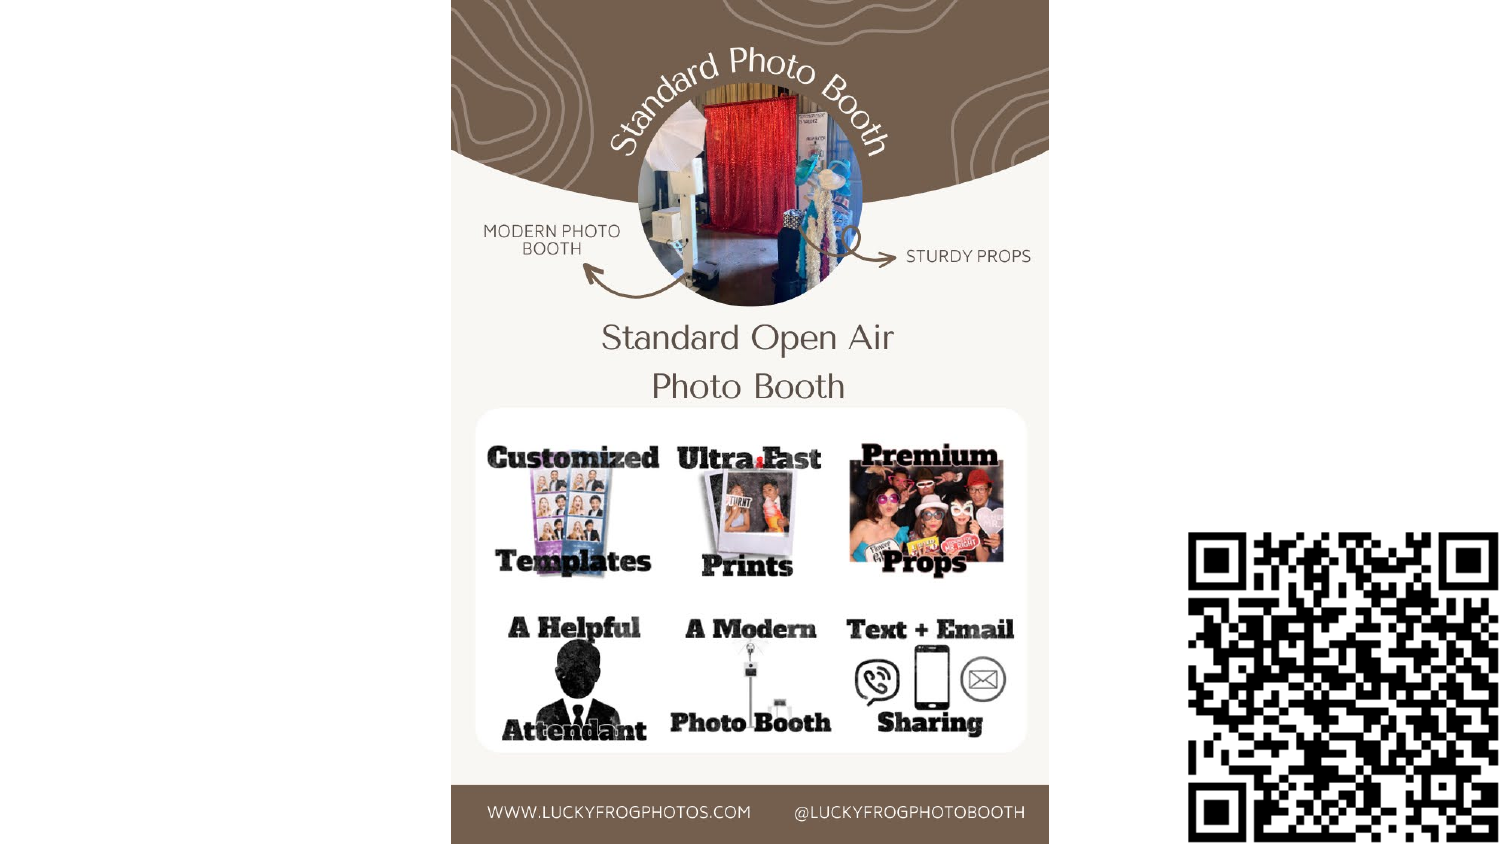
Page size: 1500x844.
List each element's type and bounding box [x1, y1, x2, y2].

picture [1187, 531, 1500, 844]
picture [451, 0, 1049, 844]
